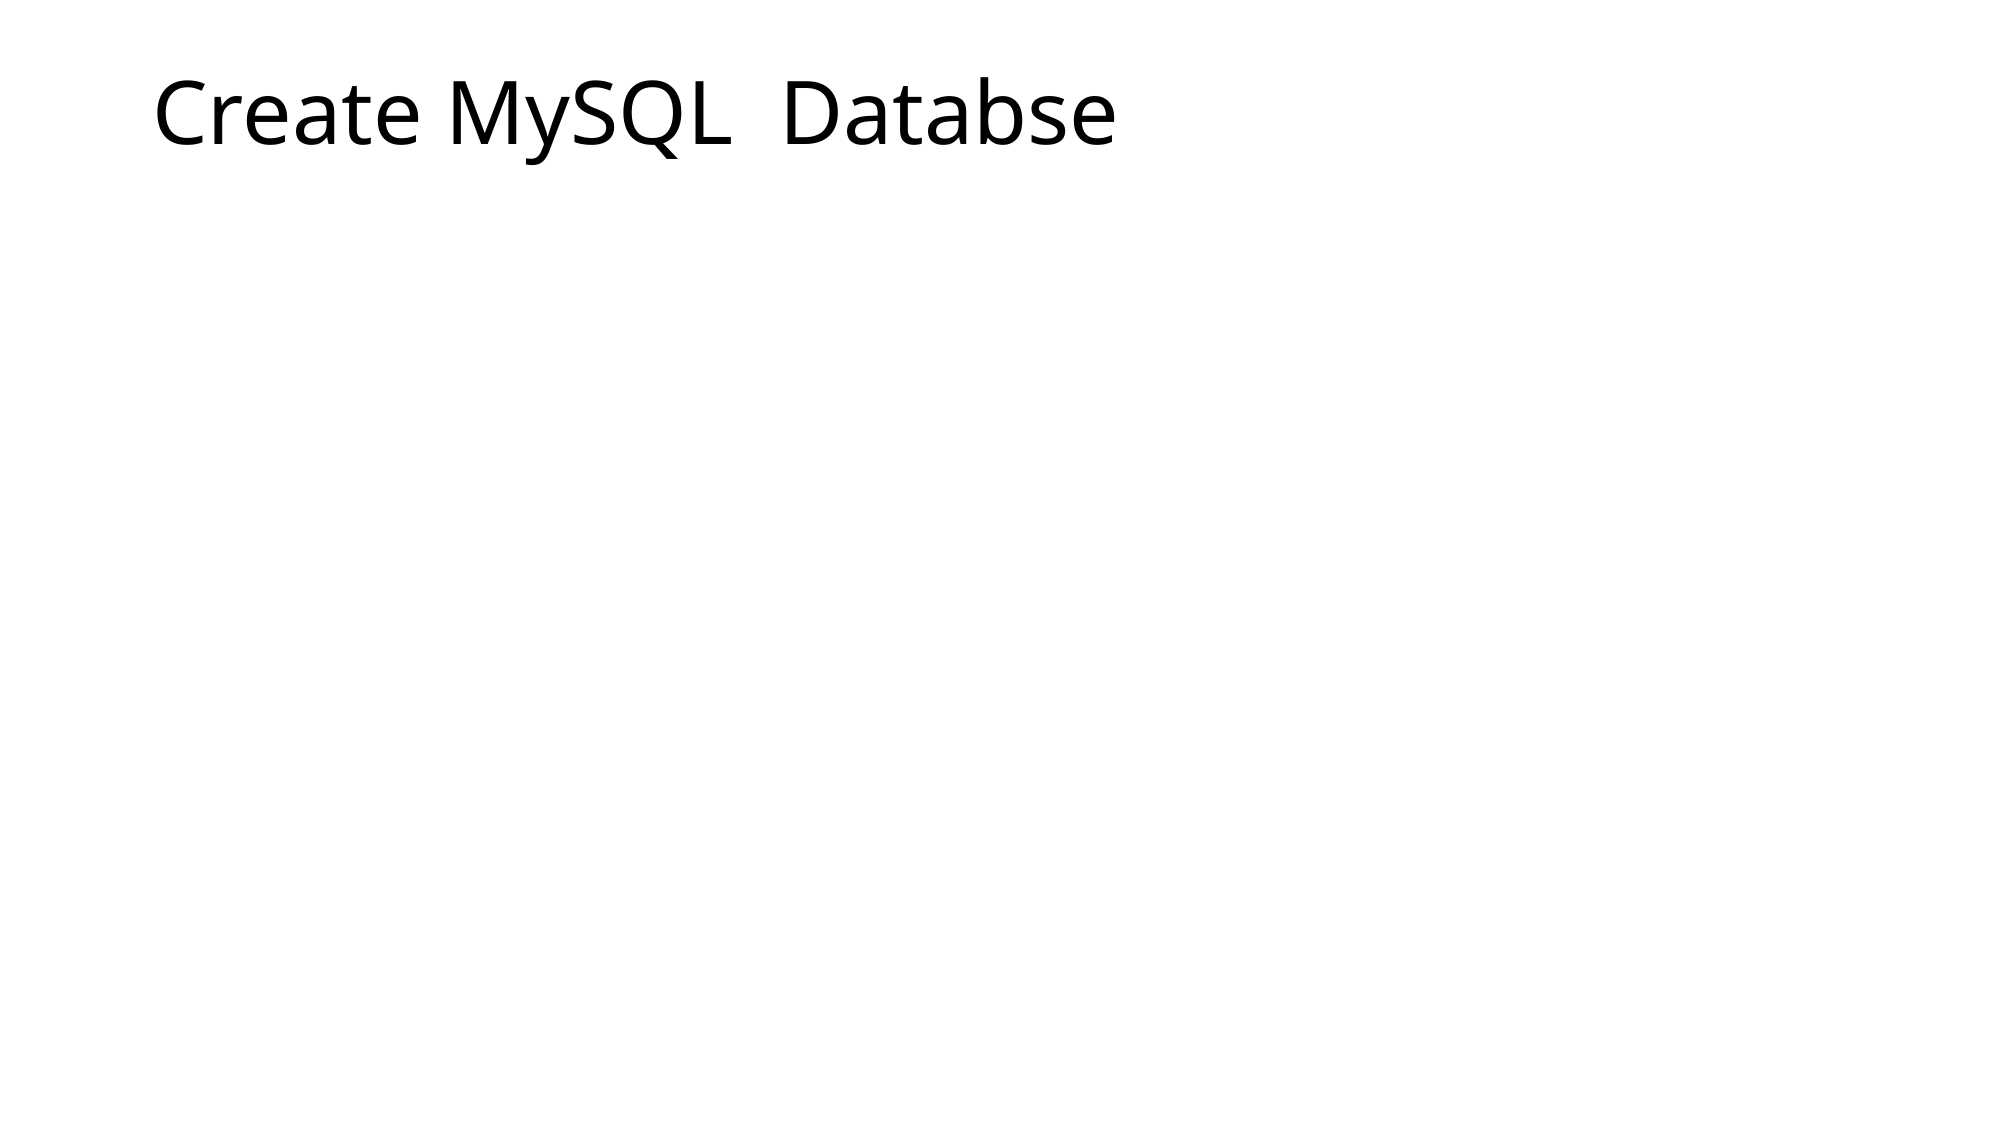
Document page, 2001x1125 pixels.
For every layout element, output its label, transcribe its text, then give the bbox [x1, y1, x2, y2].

title Create MySQL Databse [137, 59, 1863, 278]
